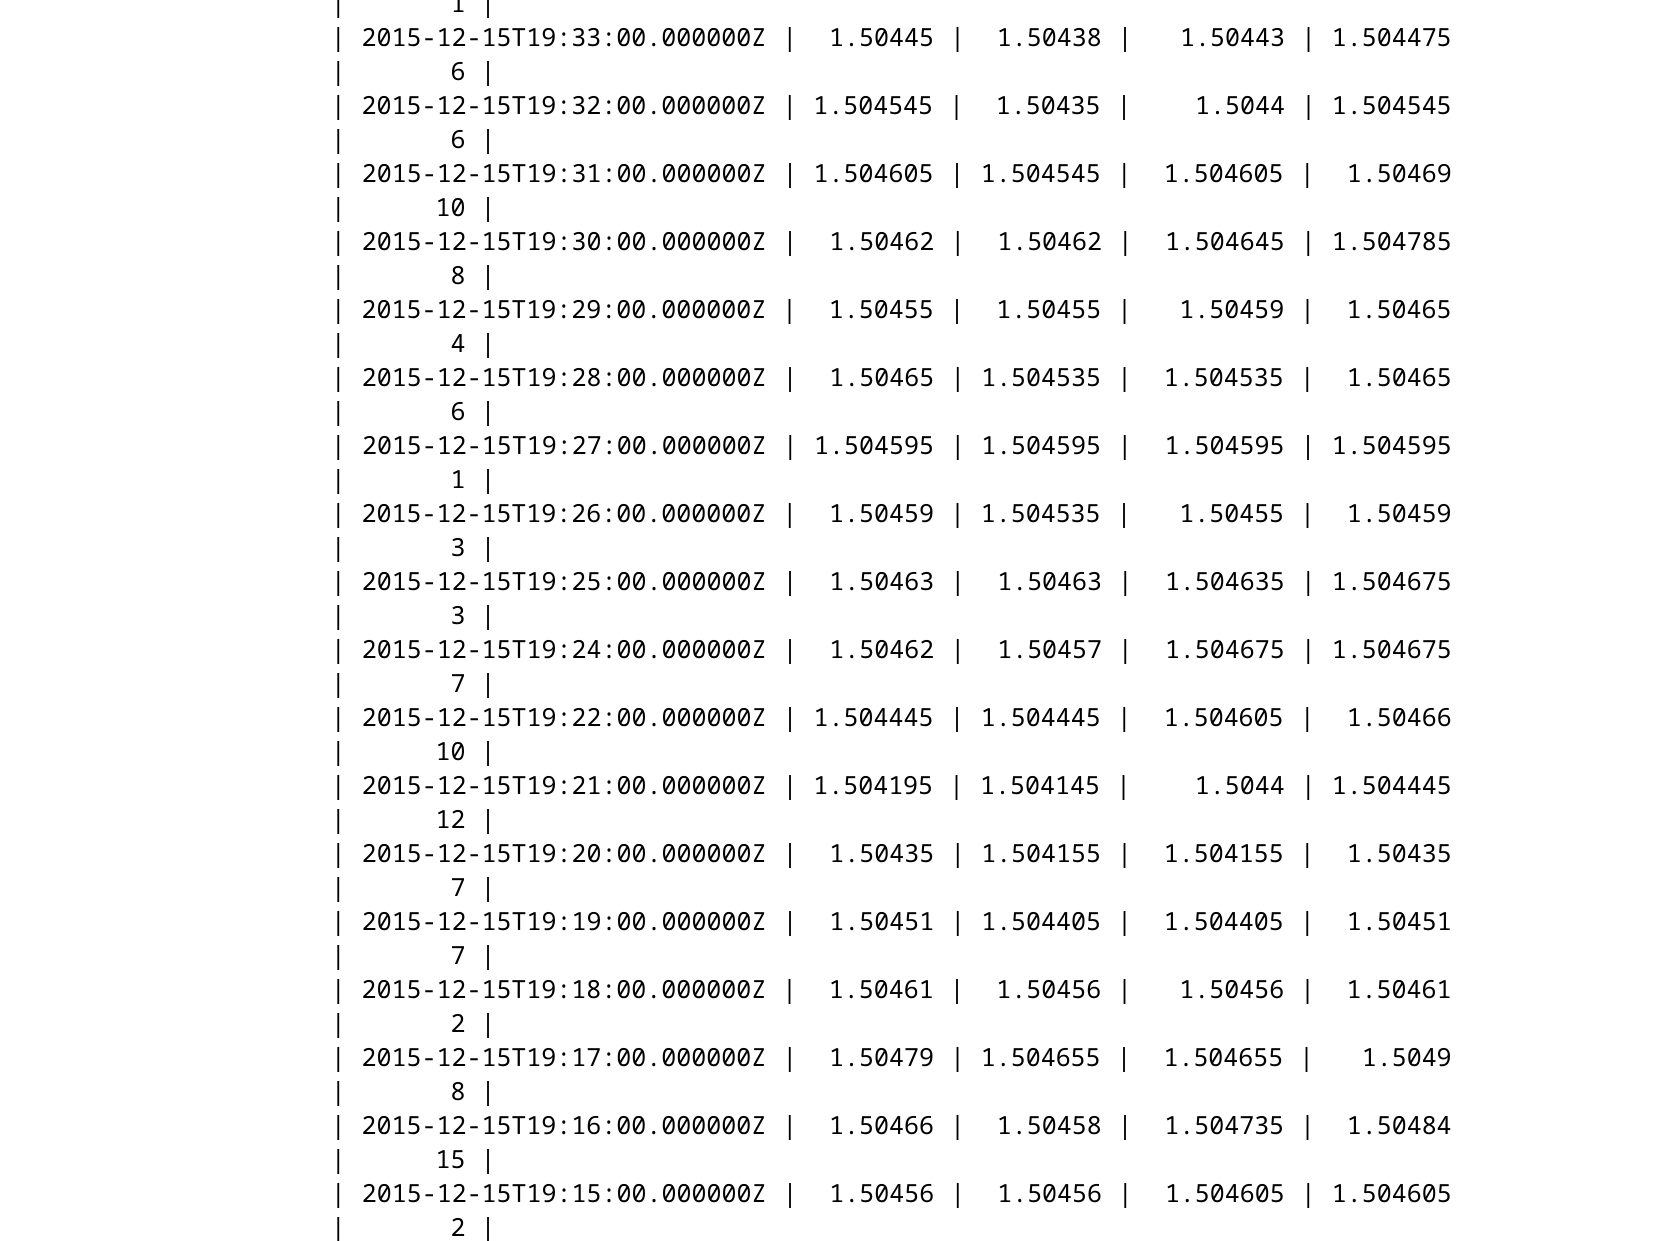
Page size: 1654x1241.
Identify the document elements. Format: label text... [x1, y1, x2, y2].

subtitle | :time | :openMid | :lowMid | :closeMid | :highMid | :volume | |-----------------------------+----------+----------+-----------+----------+---------| | 2015-12-15T19:42:00.000000Z | 1.50503 | 1.504985 | 1.504985 | 1.50504 | 4 | | 2015-12-15T19:41:00.000000Z | 1.505015 | 1.505015 | 1.505075 | 1.505285 | 17 | | 2015-12-15T19:40:00.000000Z | 1.50474 | 1.50474 | 1.50497 | 1.50497 | 12 | | 2015-12-15T19:39:00.000000Z | 1.504675 | 1.504675 | 1.50468 | 1.50478 | 7 | | 2015-12-15T19:38:00.000000Z | 1.50448 | 1.50448 | 1.504635 | 1.504635 | 4 | | 2015-12-15T19:37:00.000000Z | 1.504565 | 1.504465 | 1.504465 | 1.504565 | 3 | | 2015-12-15T19:36:00.000000Z | 1.50446 | 1.50446 | 1.504505 | 1.504595 | 6 | | 2015-12-15T19:35:00.000000Z | 1.504425 | 1.50437 | 1.504415 | 1.50447 | 7 | | 2015-12-15T19:34:00.000000Z | 1.504475 | 1.504475 | 1.504475 | 1.504475 | 1 | | 2015-12-15T19:33:00.000000Z | 1.50445 | 1.50438 | 1.50443 | 1.504475 | 6 | | 2015-12-15T19:32:00.000000Z | 1.504545 | 1.50435 | 1.5044 | 1.504545 | 6 | | 2015-12-15T19:31:00.000000Z | 1.504605 | 1.504545 | 1.504605 | 1.50469 | 10 | | 2015-12-15T19:30:00.000000Z | 1.50462 | 1.50462 | 1.504645 | 1.504785 | 8 | | 2015-12-15T19:29:00.000000Z | 1.50455 | 1.50455 | 1.50459 | 1.50465 | 4 | | 2015-12-15T19:28:00.000000Z | 1.50465 | 1.504535 | 1.504535 | 1.50465 | 6 | | 2015-12-15T19:27:00.000000Z | 1.504595 | 1.504595 | 1.504595 | 1.504595 | 1 | | 2015-12-15T19:26:00.000000Z | 1.50459 | 1.504535 | 1.50455 | 1.50459 | 3 | | 2015-12-15T19:25:00.000000Z | 1.50463 | 1.50463 | 1.504635 | 1.504675 | 3 | | 2015-12-15T19:24:00.000000Z | 1.50462 | 1.50457 | 1.504675 | 1.504675 | 7 | | 2015-12-15T19:22:00.000000Z | 1.504445 | 1.504445 | 1.504605 | 1.50466 | 10 | | 2015-12-15T19:21:00.000000Z | 1.504195 | 1.504145 | 1.5044 | 1.504445 | 12 | | 2015-12-15T19:20:00.000000Z | 1.50435 | 1.504155 | 1.504155 | 1.50435 | 7 | | 2015-12-15T19:19:00.000000Z | 1.50451 | 1.504405 | 1.504405 | 1.50451 | 7 | | 2015-12-15T19:18:00.000000Z | 1.50461 | 1.50456 | 1.50456 | 1.50461 | 2 | | 2015-12-15T19:17:00.000000Z | 1.50479 | 1.504655 | 1.504655 | 1.5049 | 8 | | 2015-12-15T19:16:00.000000Z | 1.50466 | 1.50458 | 1.504735 | 1.50484 | 15 | | 2015-12-15T19:15:00.000000Z | 1.50456 | 1.50456 | 1.504605 | 1.504605 | 2 | | 2015-12-15T19:14:00.000000Z | 1.504515 | 1.504515 | 1.50452 | 1.50456 | 3 | | 2015-12-15T19:13:00.000000Z | 1.504555 | 1.504435 | 1.504475 | 1.504555 | 9 | | 2015-12-15T19:11:00.000000Z | 1.50456 | 1.50452 | 1.504605 | 1.50462 | 7 | | 2015-12-15T19:09:00.000000Z | 1.504525 | 1.50451 | 1.50451 | 1.50458 | 6 | | 2015-12-15T19:08:00.000000Z | 1.50451 | 1.504465 | 1.504475 | 1.504575 | 6 | | 2015-12-15T19:07:00.000000Z | 1.504465 | 1.504465 | 1.504465 | 1.504465 | 1 | | 2015-12-15T19:06:00.000000Z | 1.504475 | 1.50442 | 1.50448 | 1.50448 | 3 | | 2015-12-15T19:05:00.000000Z | 1.50458 | 1.50441 | 1.50452 | 1.504625 | 16 | | 2015-12-15T19:04:00.000000Z | 1.504575 | 1.504575 | 1.50462 | 1.50462 | 2 | | 2015-12-15T19:03:00.000000Z | 1.504515 | 1.50442 | 1.504515 | 1.504525 | 6 | | 2015-12-15T19:02:00.000000Z | 1.50474 | 1.50439 | 1.504475 | 1.50474 | 10 | [330, 70, 1453, 1193]
